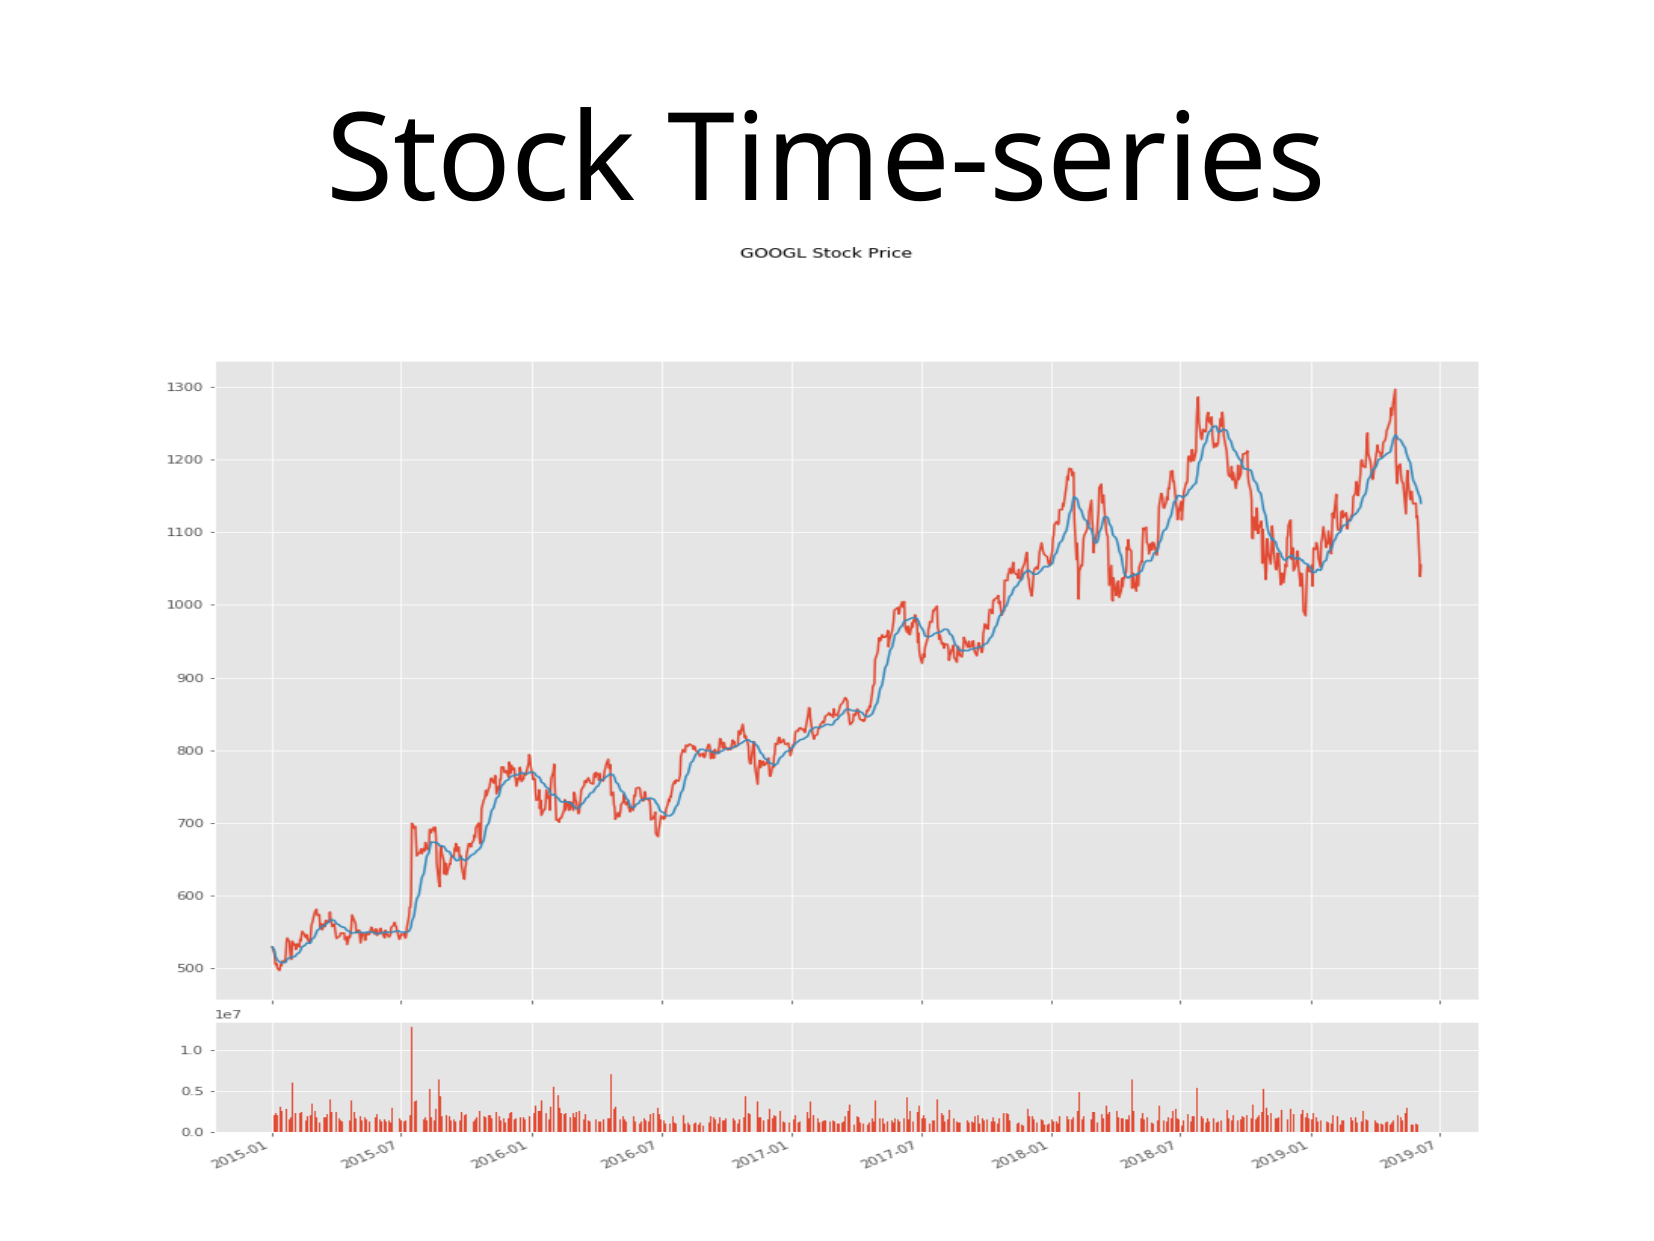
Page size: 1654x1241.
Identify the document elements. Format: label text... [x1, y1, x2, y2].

picture [11, 224, 1642, 1241]
title Stock Time-series [82, 49, 1571, 224]
